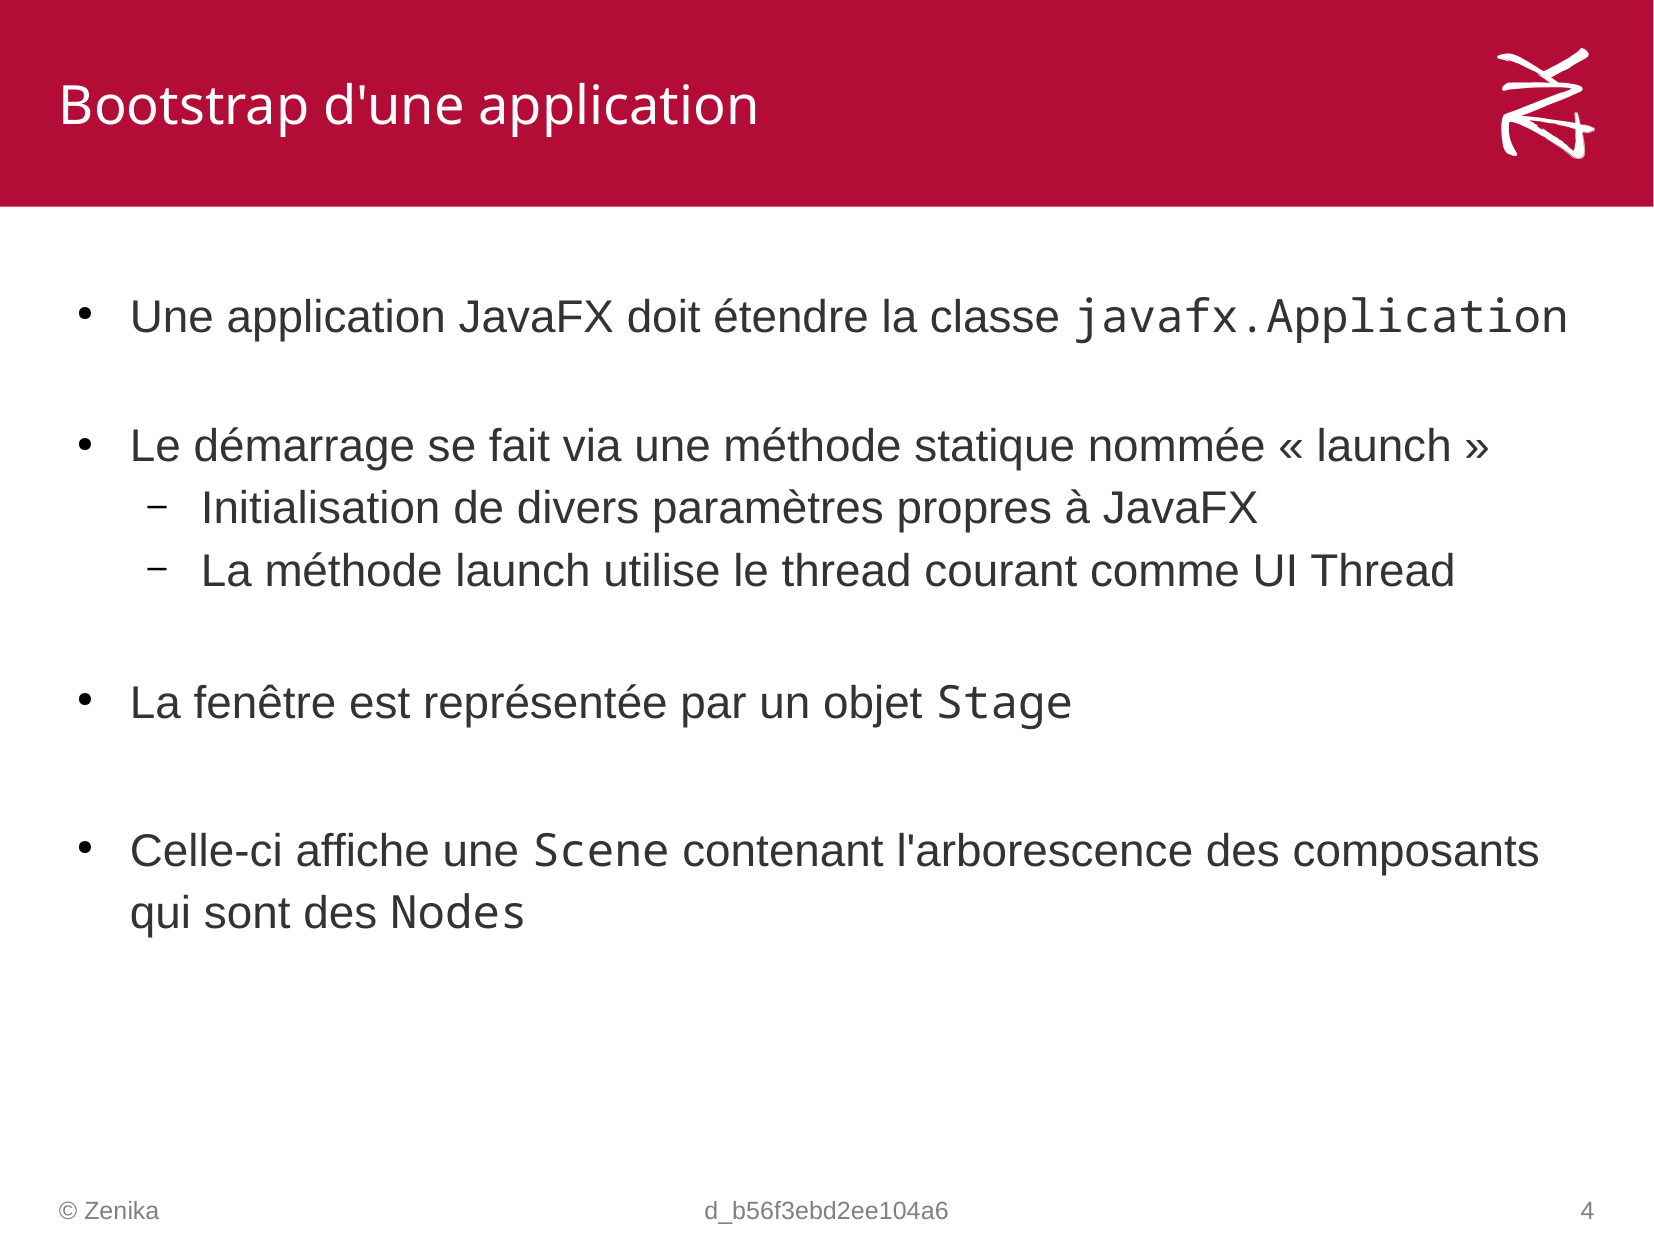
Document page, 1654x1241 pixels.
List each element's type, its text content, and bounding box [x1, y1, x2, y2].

list Une application JavaFX doit étendre la classe javafx.Application Le démarrage se fait via une méthode statique nommée « launch » Initialisation de divers paramètres propres à JavaFX La méthode launch utilise le thread courant comme UI Thread La fenêtre est représentée par un objet Stage Celle-ci affiche une Scene contenant l'arborescence des composants qui sont des Nodes [59, 283, 1595, 1199]
title Bootstrap d'une application [59, 29, 1595, 178]
